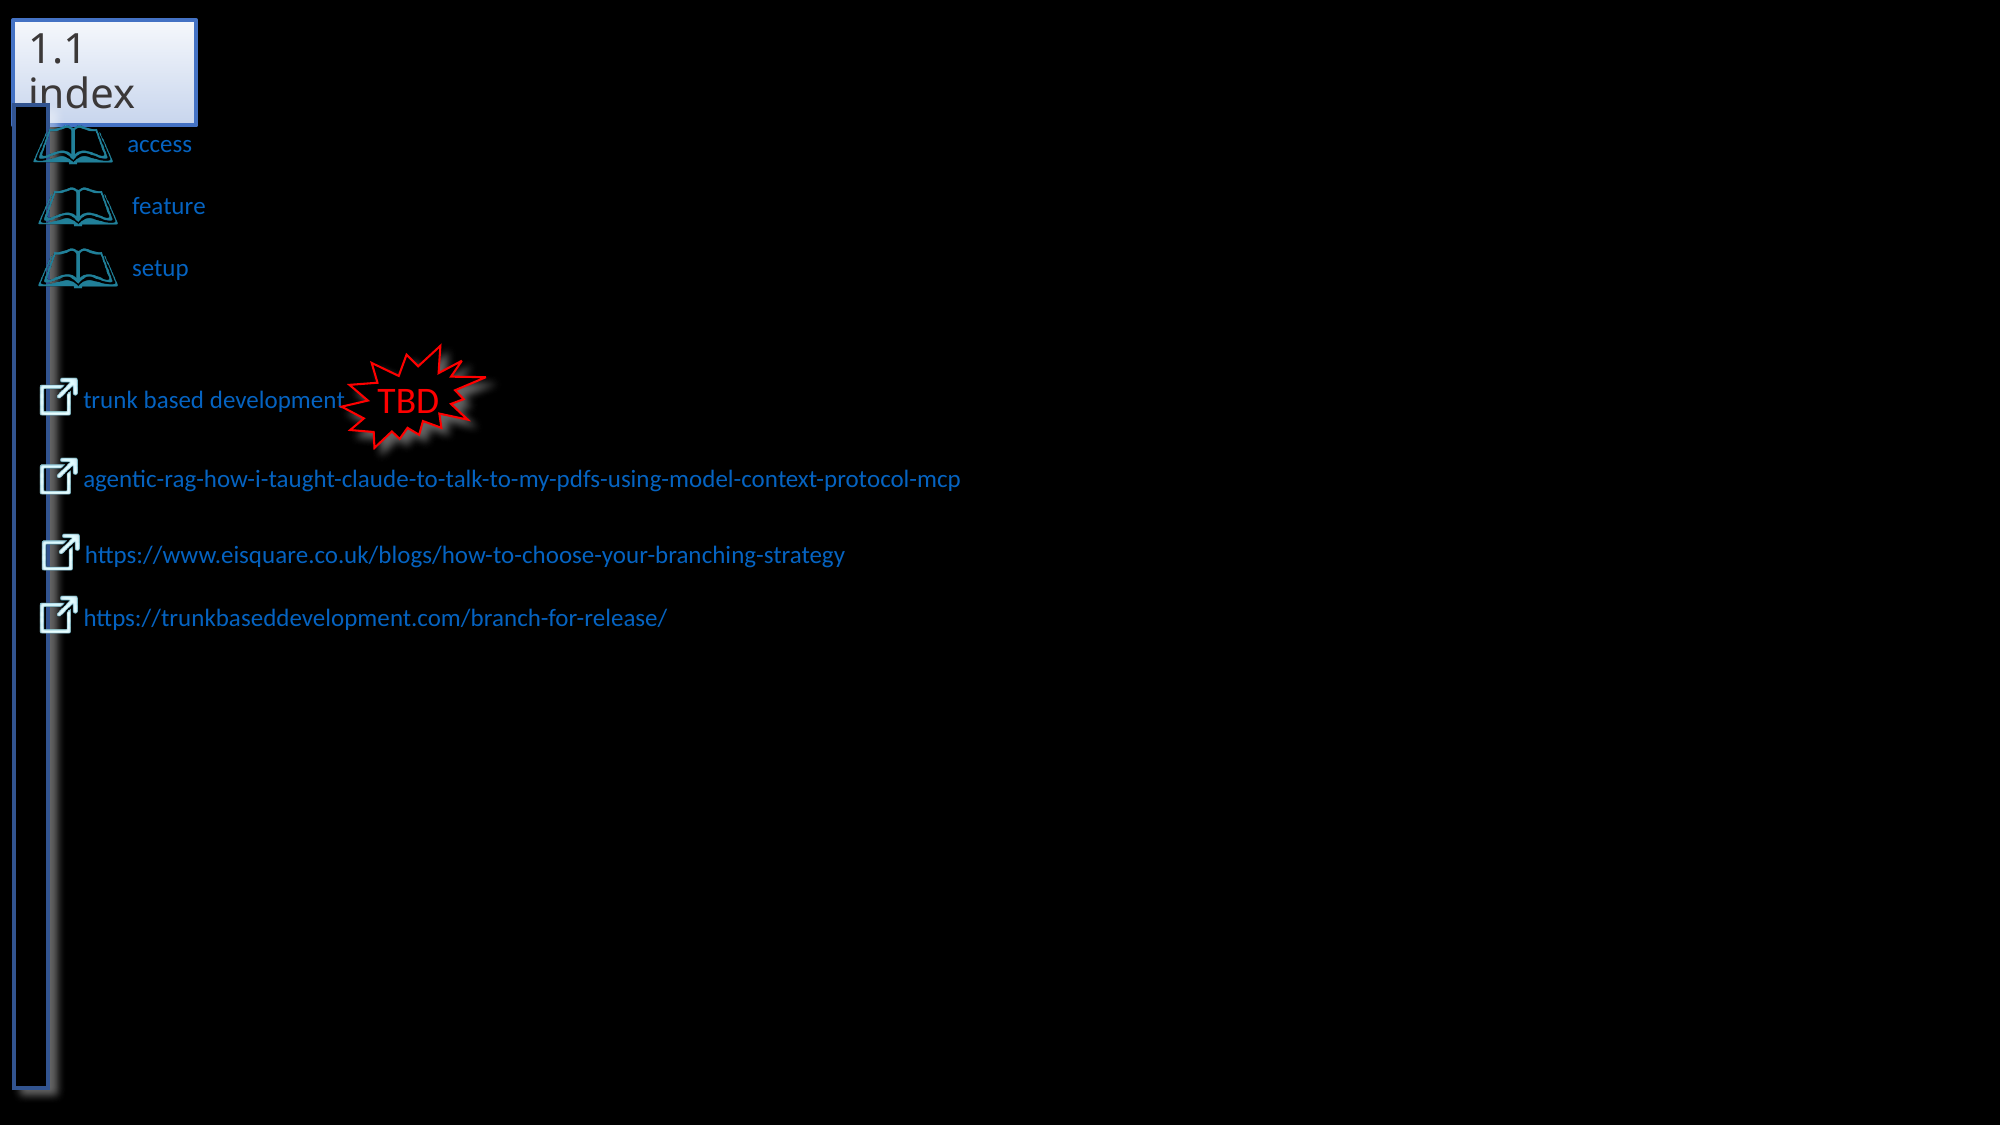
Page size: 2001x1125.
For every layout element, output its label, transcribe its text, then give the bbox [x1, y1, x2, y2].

picture [36, 246, 118, 291]
picture [31, 123, 113, 167]
text_box [14, 105, 49, 1088]
text_box https://trunkbaseddevelopment.com/branch-for-release/ [68, 594, 684, 639]
text_box access [112, 120, 208, 166]
text_box feature [117, 182, 221, 227]
picture [37, 529, 84, 575]
picture [35, 373, 82, 420]
title 1.1 index [13, 20, 197, 81]
text_box TBD [341, 345, 486, 448]
text_box https://www.eisquare.co.uk/blogs/how-to-choose-your-branching-strategy [70, 531, 862, 577]
text_box trunk based development [68, 375, 361, 421]
text_box agentic-rag-how-i-taught-claude-to-talk-to-my-pdfs-using-model-context-protocol-mcp [68, 455, 978, 501]
text_box setup [117, 243, 204, 289]
picture [35, 591, 82, 638]
picture [36, 185, 118, 229]
picture [35, 453, 82, 499]
